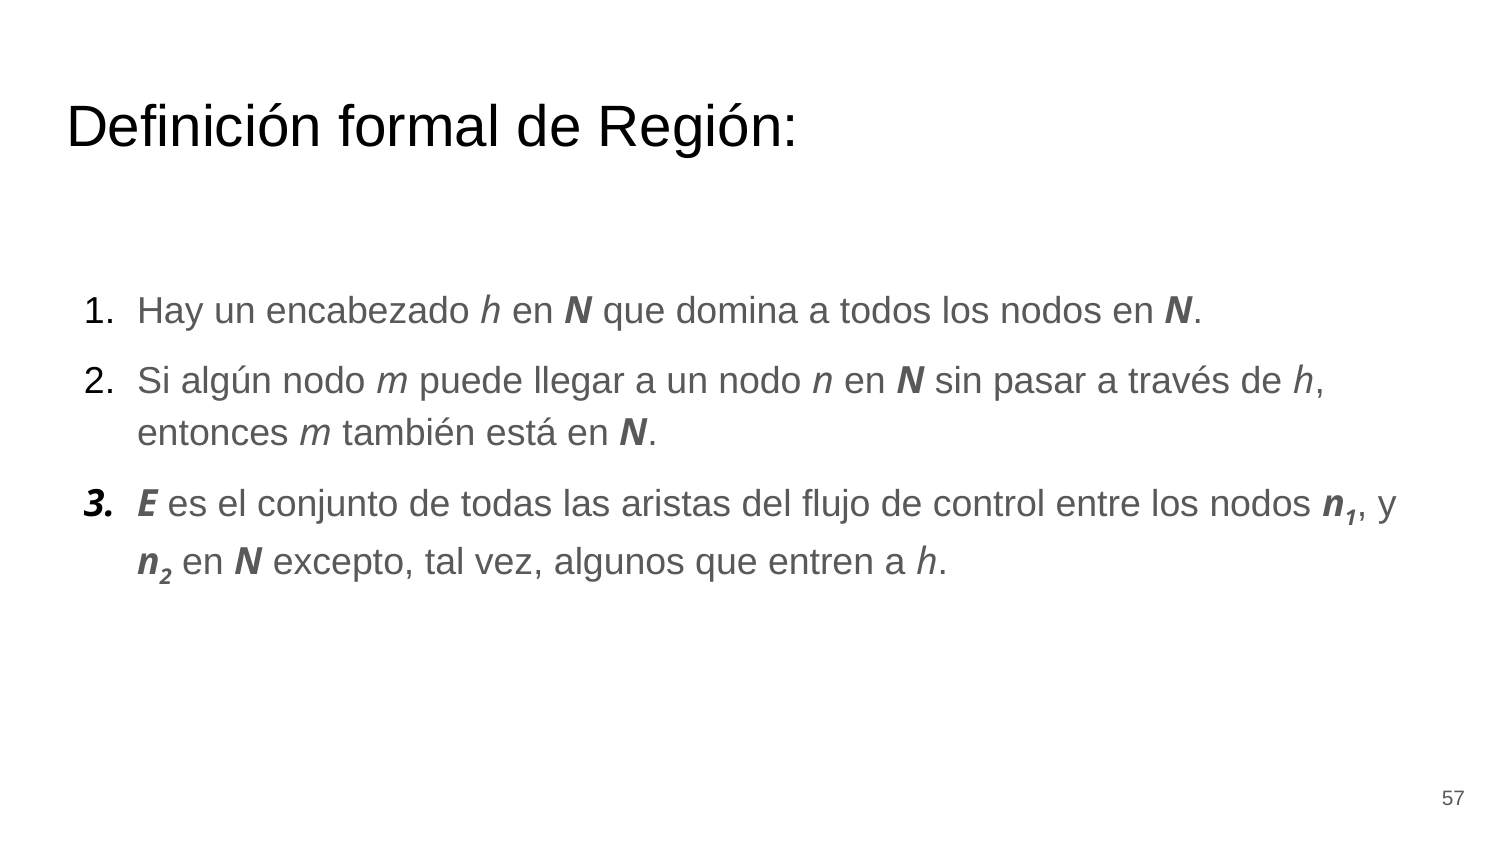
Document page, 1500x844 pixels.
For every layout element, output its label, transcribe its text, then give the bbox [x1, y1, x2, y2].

title Definición formal de Región: [51, 72, 1449, 167]
slide_number <number> [1389, 764, 1480, 830]
list Hay un encabezado h en N que domina a todos los nodos en N. Si algún nodo m puede llegar a un nodo n en N sin pasar a través de h, entonces m también está en N. E es el conjunto de todas las aristas del flujo de control entre los nodos n1, y n2 en N excepto, tal vez, algunos que entren a h. [51, 264, 1426, 826]
